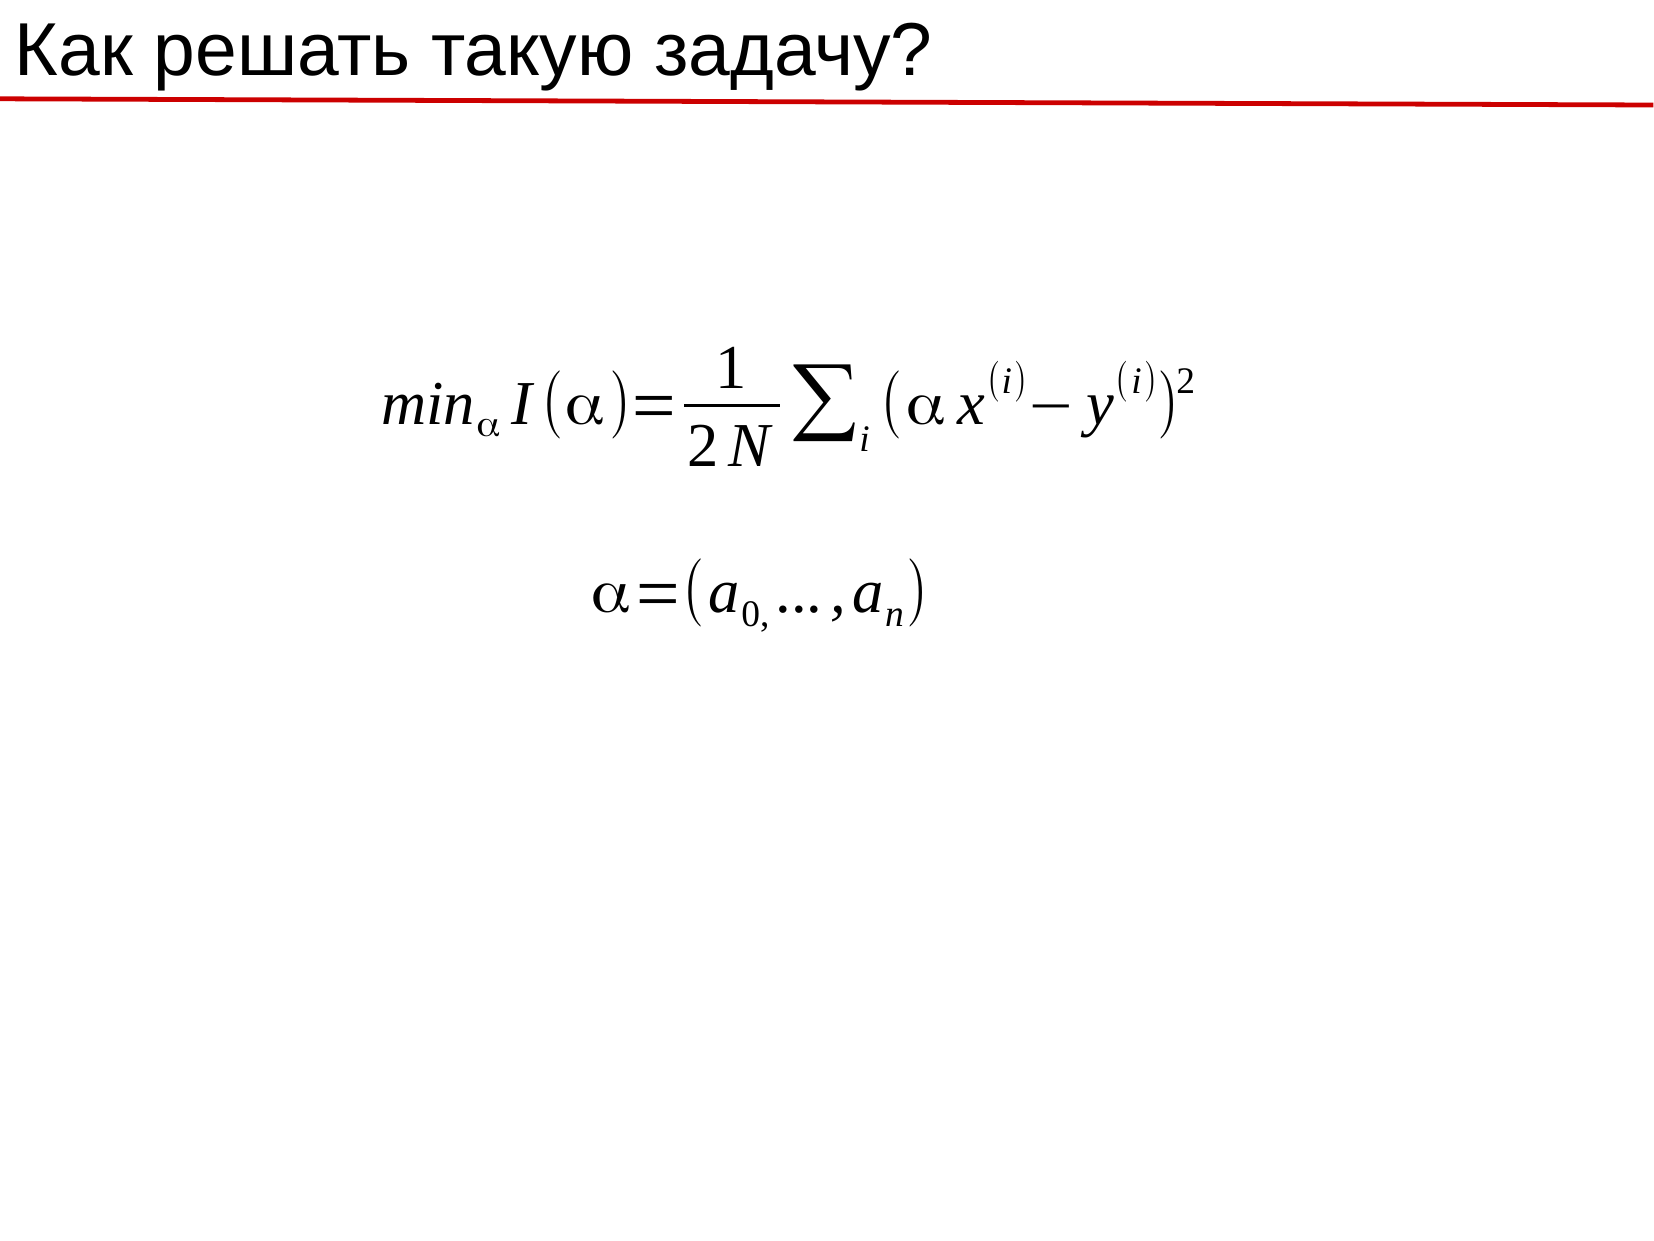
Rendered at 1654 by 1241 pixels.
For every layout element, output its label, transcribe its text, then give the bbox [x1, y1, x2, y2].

text_box Как решать такую задачу? [0, 0, 1306, 99]
chart [585, 555, 935, 635]
chart [375, 332, 1202, 481]
